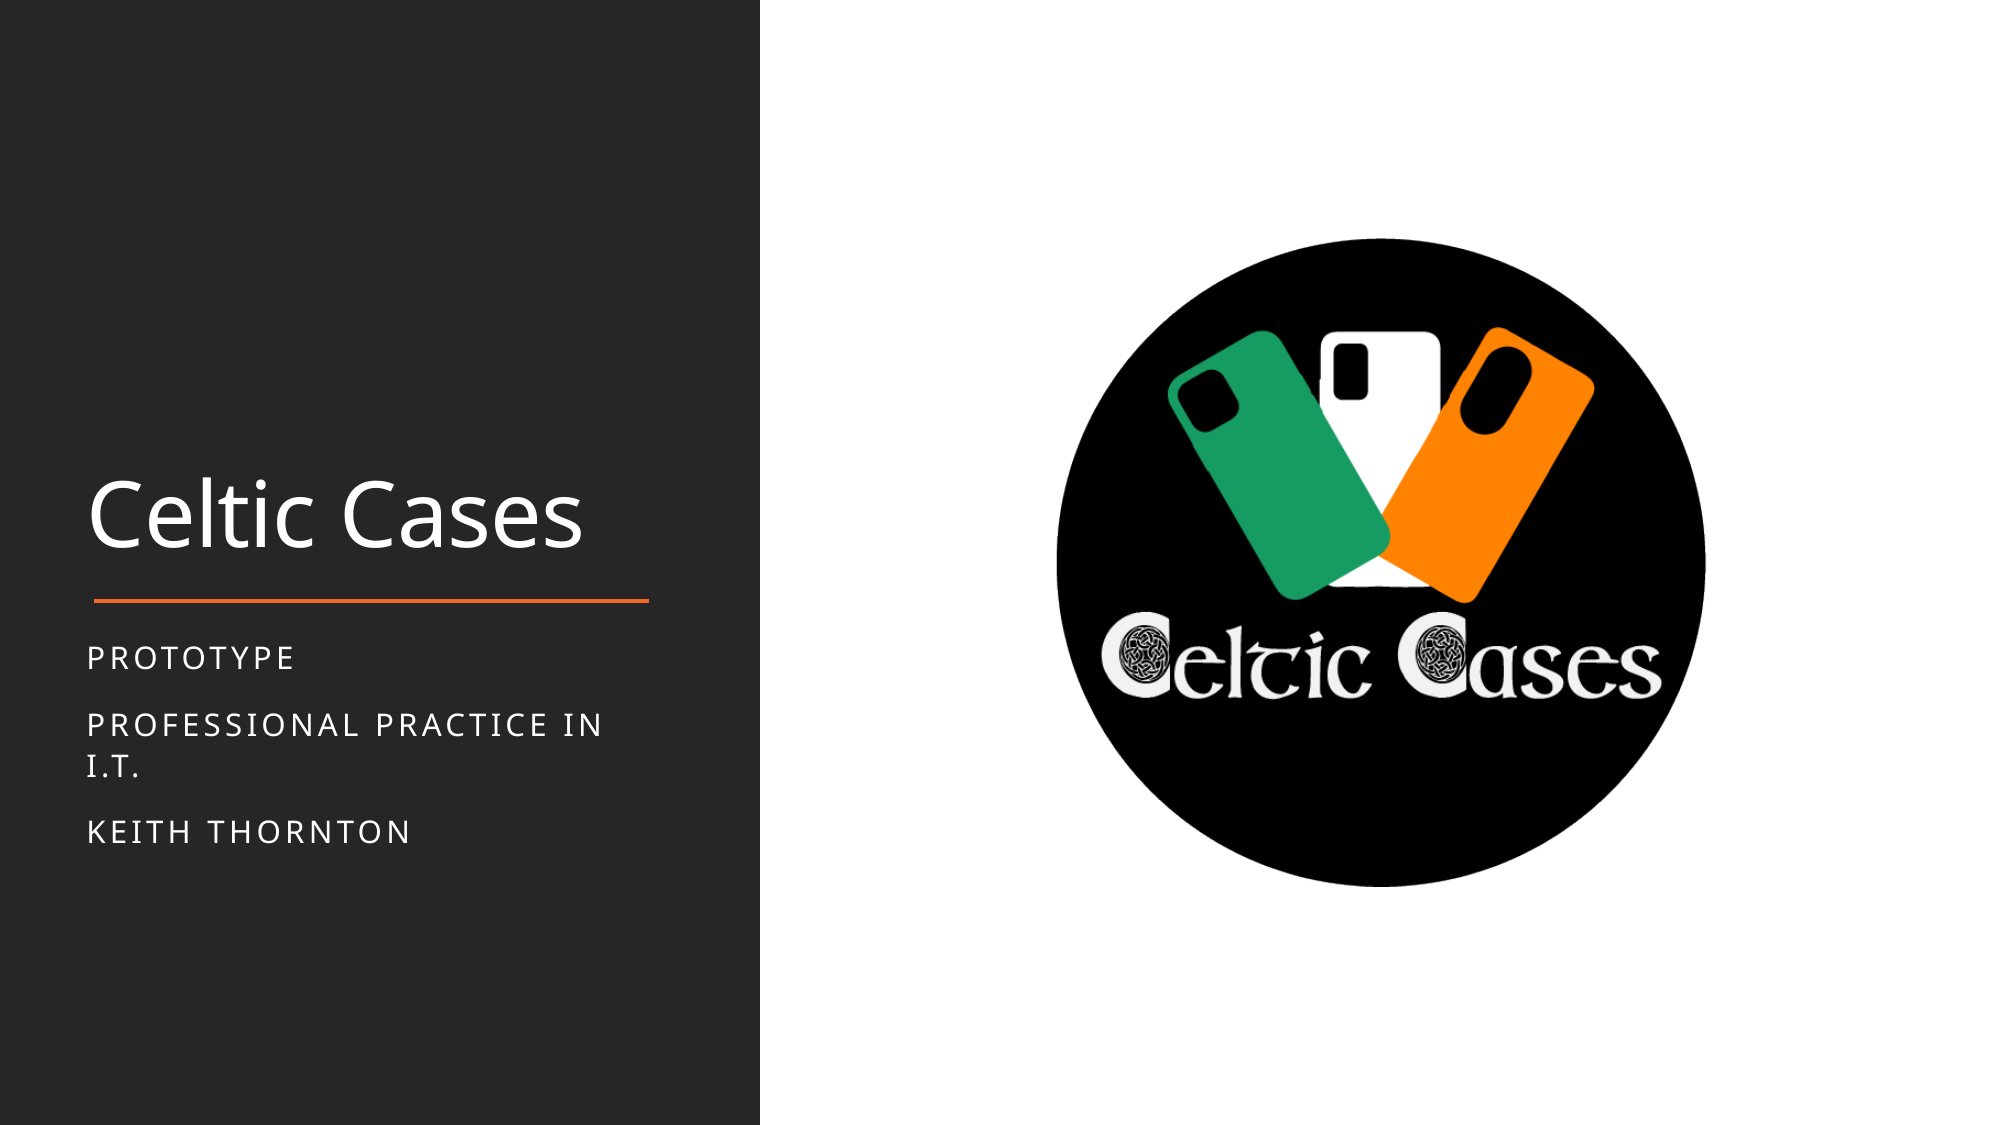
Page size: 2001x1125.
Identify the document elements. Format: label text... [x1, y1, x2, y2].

picture [866, 238, 1896, 887]
subtitle Prototype Professional Practice in I.T. Keith Thornton [71, 627, 672, 1021]
title Celtic Cases [71, 104, 672, 575]
text_box [0, 0, 2000, 1125]
